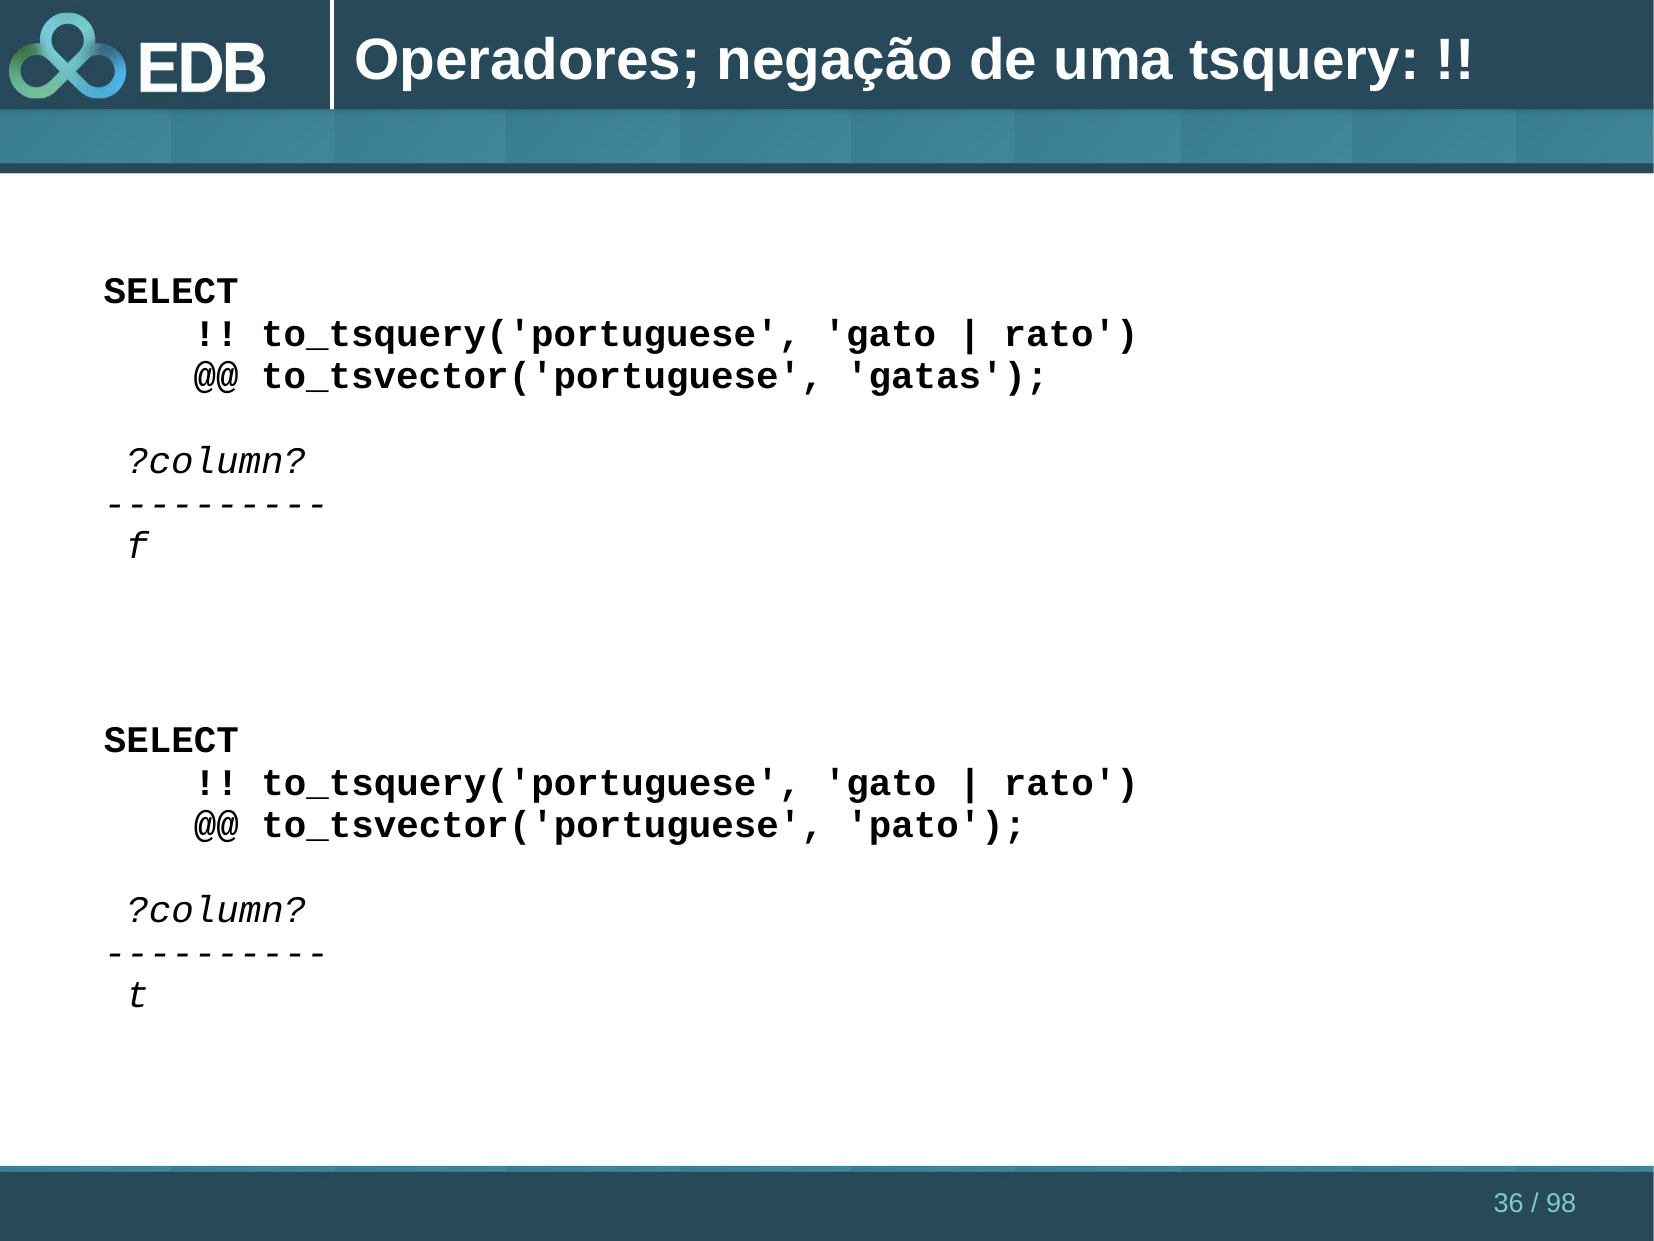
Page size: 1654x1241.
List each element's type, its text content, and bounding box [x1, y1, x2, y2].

title Operadores; negação de uma tsquery: !! [354, 26, 1595, 92]
picture [0, 0, 1654, 1241]
text_box SELECT !! to_tsquery('portuguese', 'gato | rato') @@ to_tsvector('portuguese', 'pato'); ?column? ---------- t [88, 713, 1182, 1027]
text_box SELECT !! to_tsquery('portuguese', 'gato | rato') @@ to_tsvector('portuguese', 'gatas'); ?column? ---------- f [88, 265, 1182, 578]
